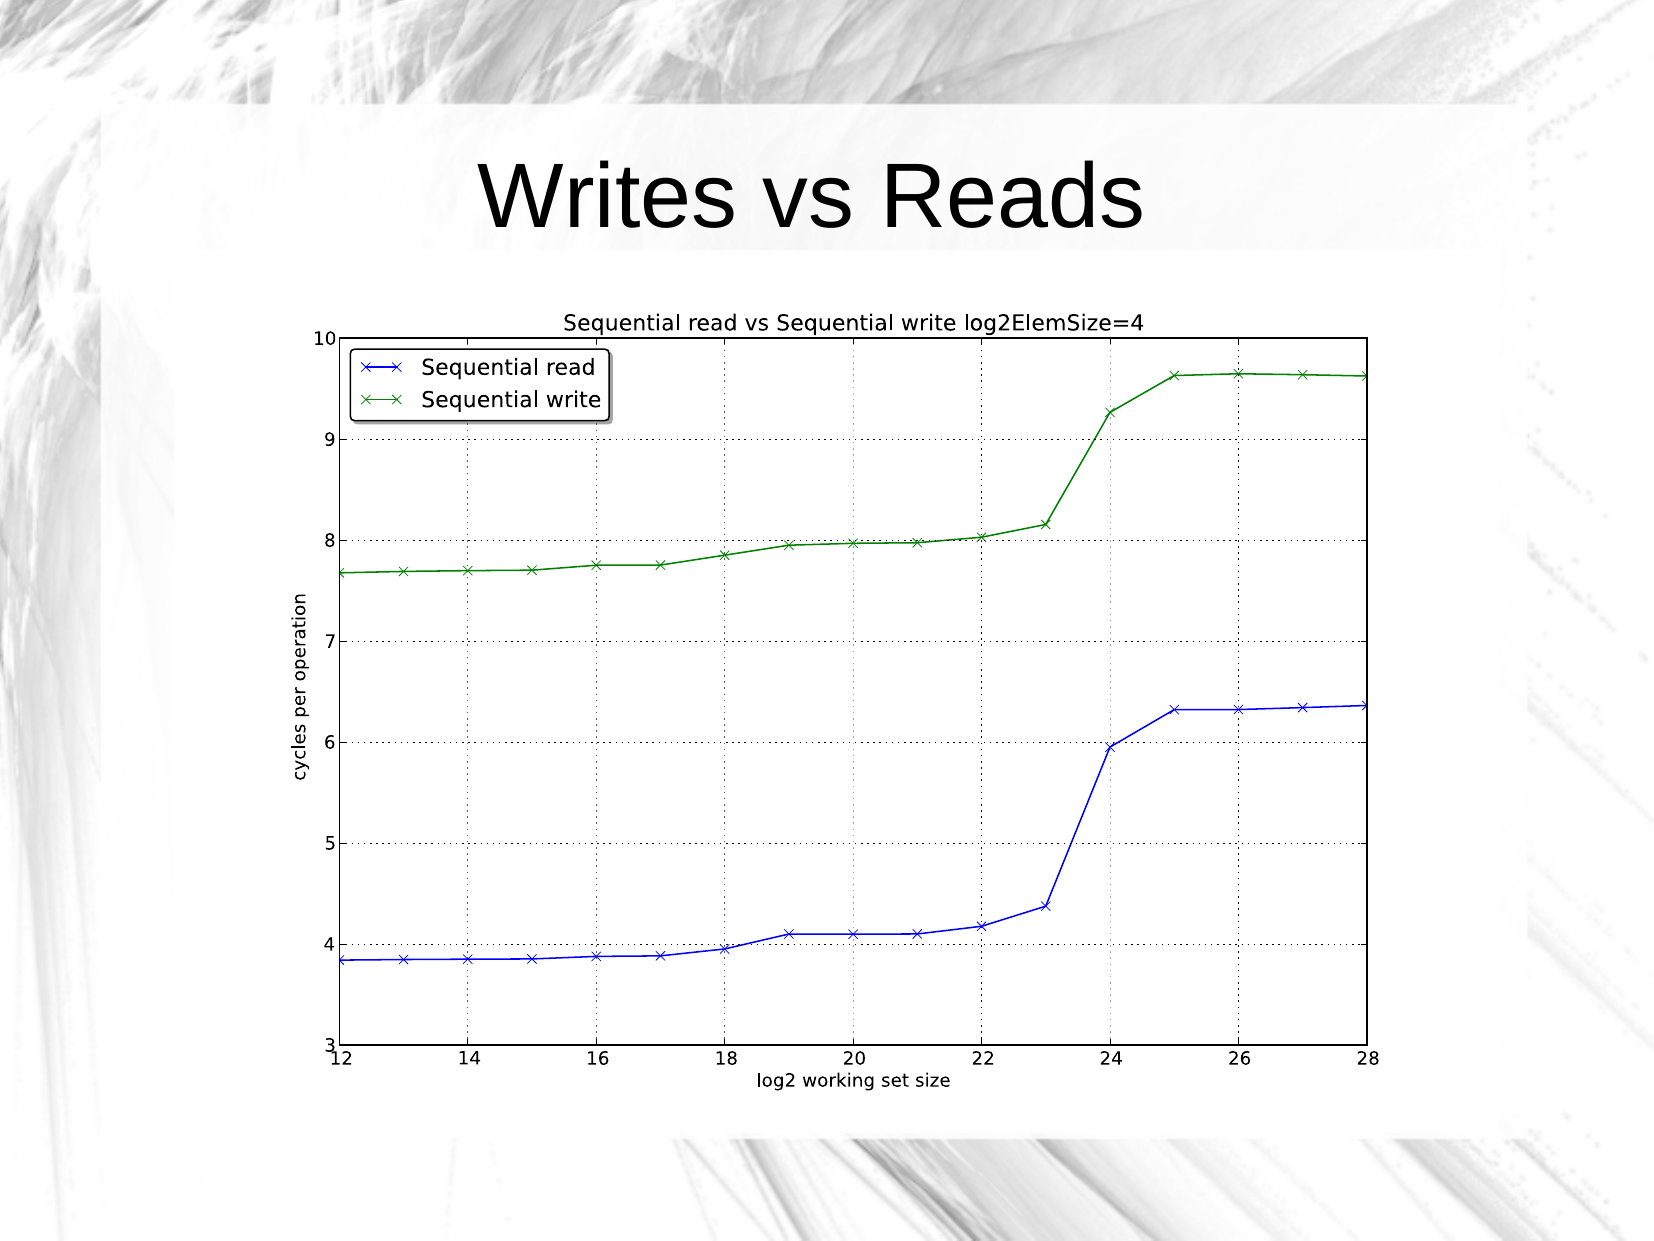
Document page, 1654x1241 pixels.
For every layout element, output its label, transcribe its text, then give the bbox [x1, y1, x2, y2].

title Writes vs Reads [118, 112, 1506, 281]
picture [0, 0, 1654, 1241]
